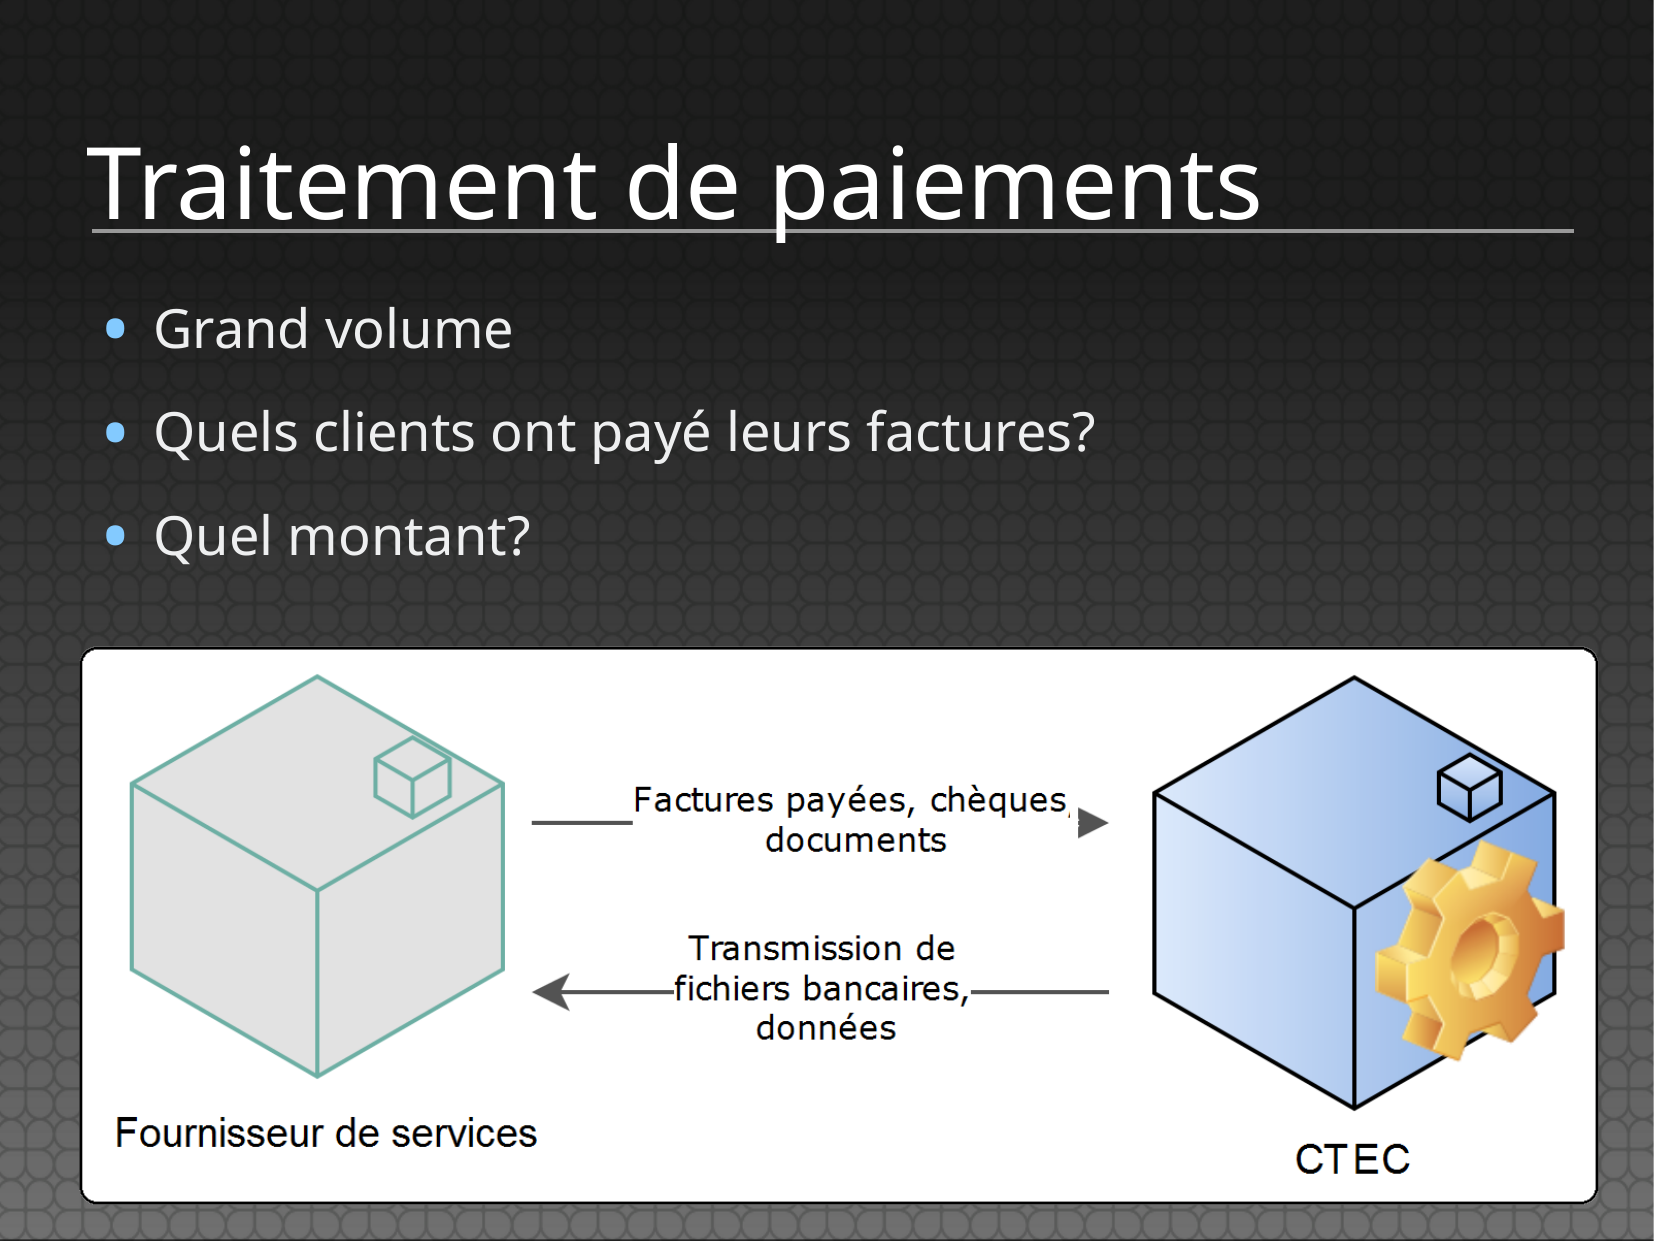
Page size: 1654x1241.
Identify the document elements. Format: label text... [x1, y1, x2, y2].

picture [0, 0, 1654, 1241]
title Traitement de paiements [86, 112, 1576, 249]
list Grand volume Quels clients ont payé leurs factures? Quel montant? [82, 290, 1571, 531]
